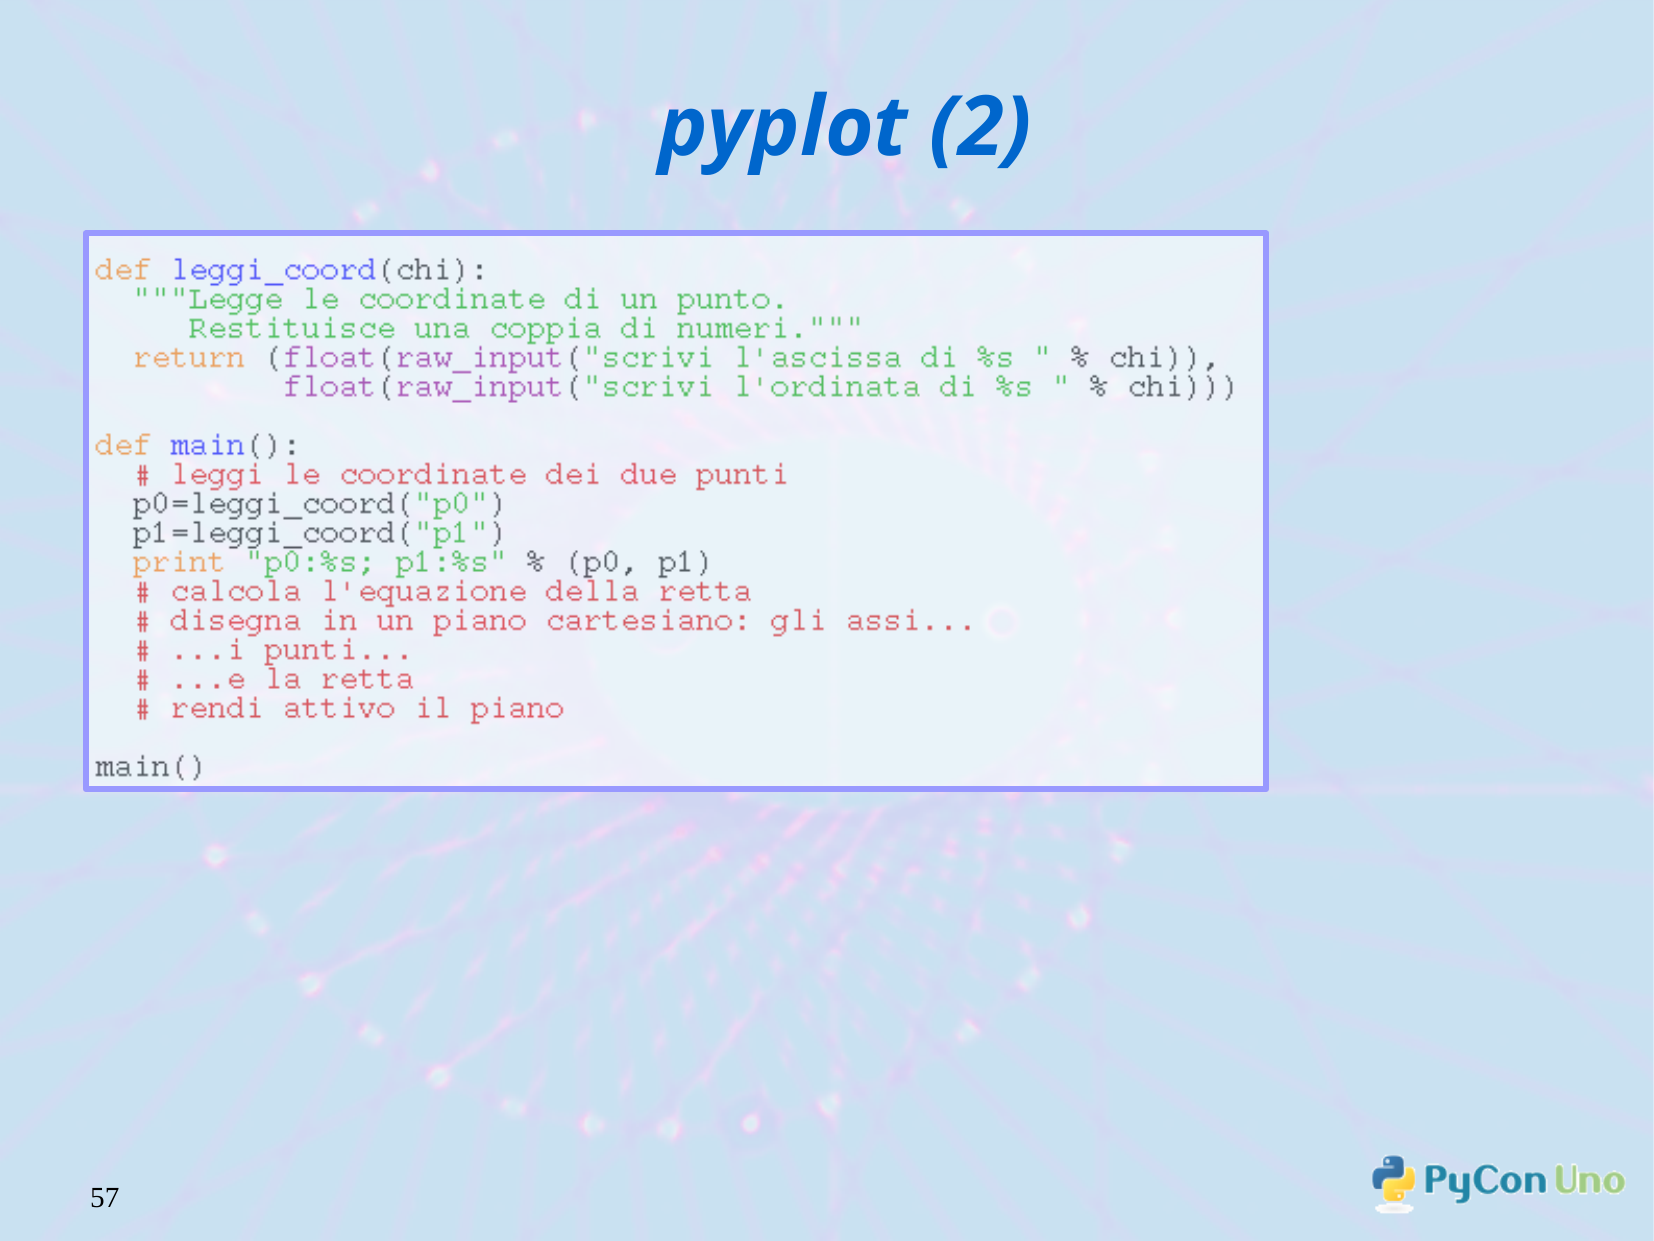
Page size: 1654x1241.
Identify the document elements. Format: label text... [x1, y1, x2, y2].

picture [0, 0, 1654, 1241]
title pyplot (2) [139, 19, 1552, 227]
